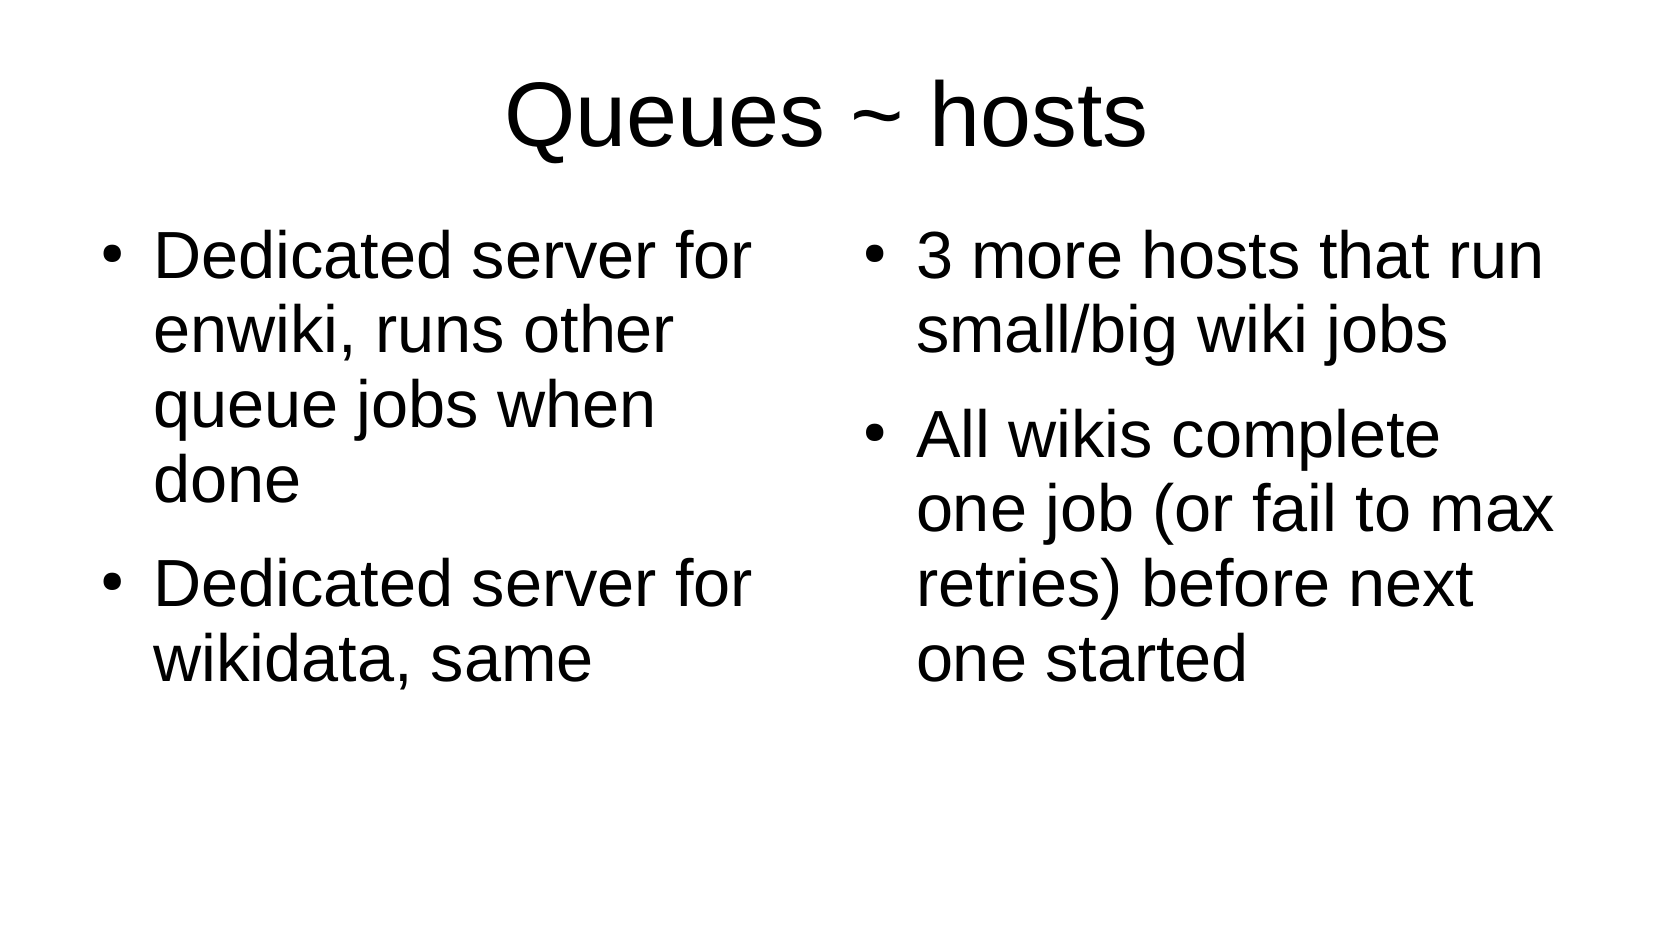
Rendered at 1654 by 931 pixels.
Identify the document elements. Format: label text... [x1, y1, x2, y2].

title Queues ~ hosts [82, 37, 1571, 193]
list 3 more hosts that run small/big wiki jobs All wikis complete one job (or fail to max retries) before next one started [845, 217, 1572, 758]
list Dedicated server for enwiki, runs other queue jobs when done Dedicated server for wikidata, same [82, 217, 809, 758]
